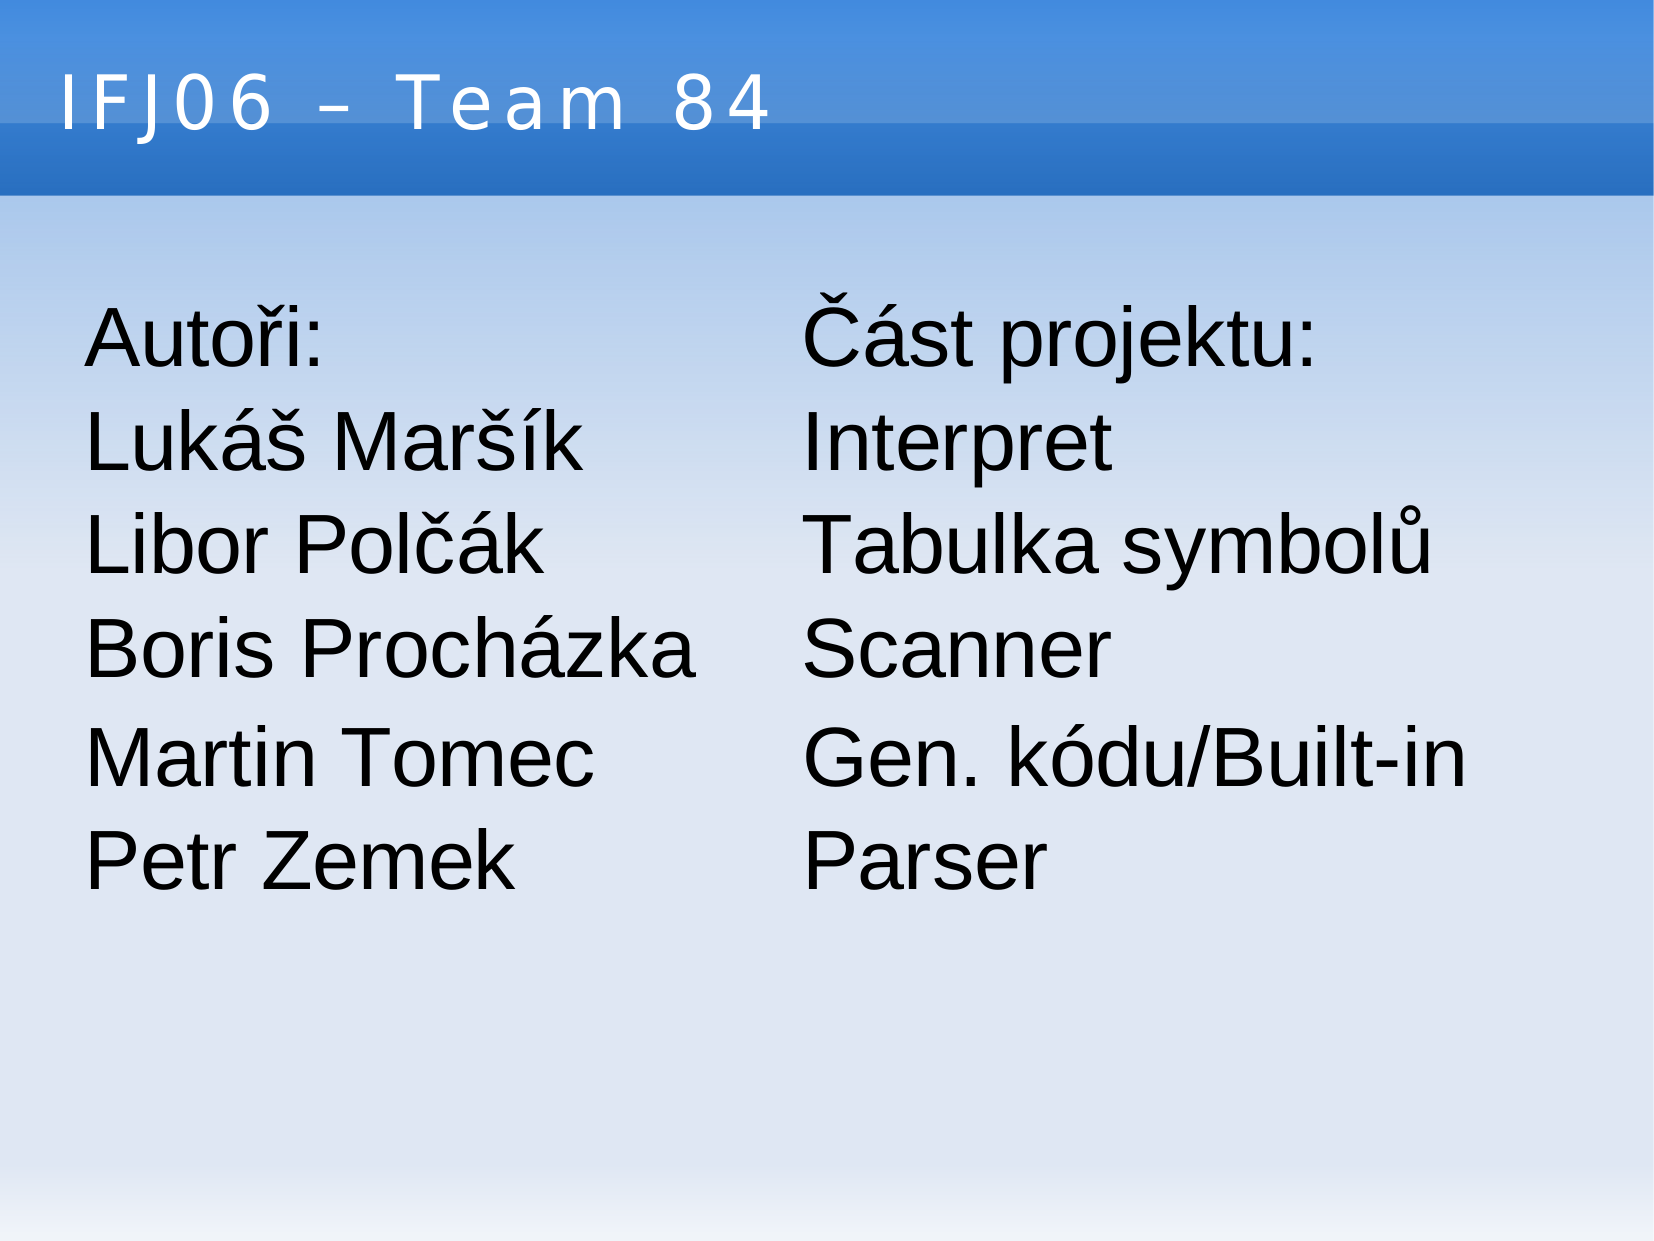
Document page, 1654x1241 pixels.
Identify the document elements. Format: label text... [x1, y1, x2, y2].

picture [0, 0, 1654, 1241]
chart [82, 290, 1587, 1119]
title IFJ06 – Team 84 [59, 29, 1270, 178]
